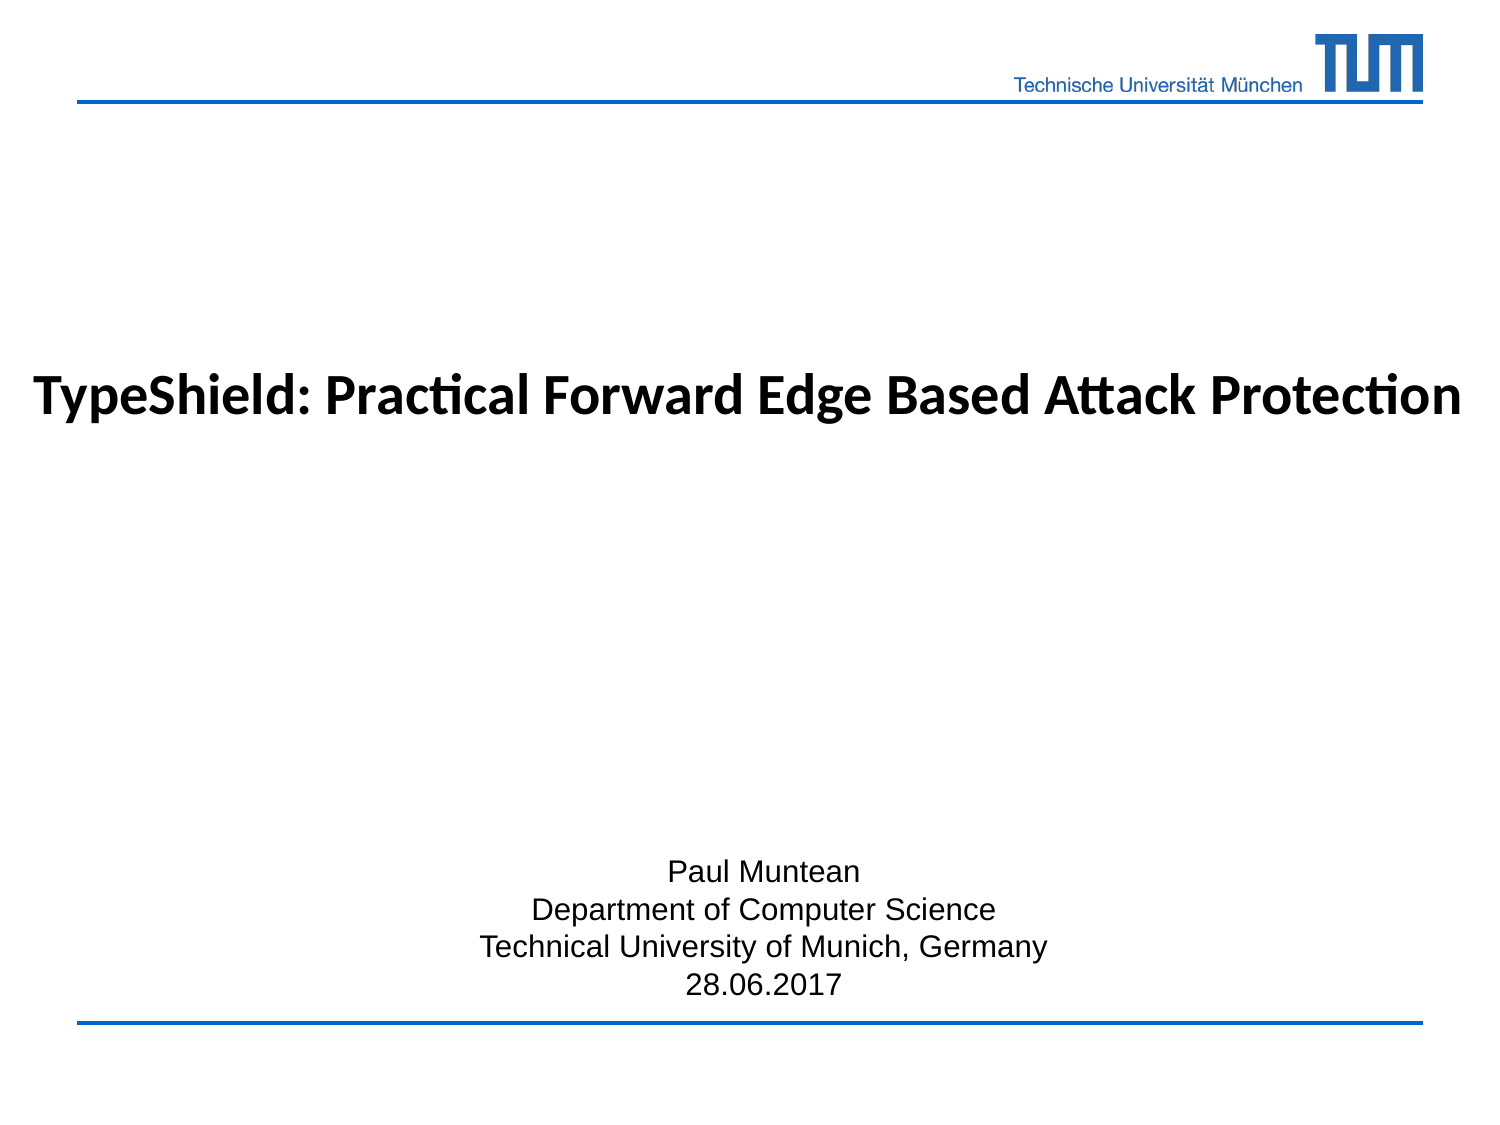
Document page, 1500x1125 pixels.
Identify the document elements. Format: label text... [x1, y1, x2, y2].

picture [1014, 34, 1423, 92]
title TypeShield: Practical Forward Edge Based Attack Protection [2, 279, 1494, 590]
subtitle Paul Muntean Department of Computer Science Technical University of Munich, Germany 28.06.2017 [239, 619, 1290, 971]
